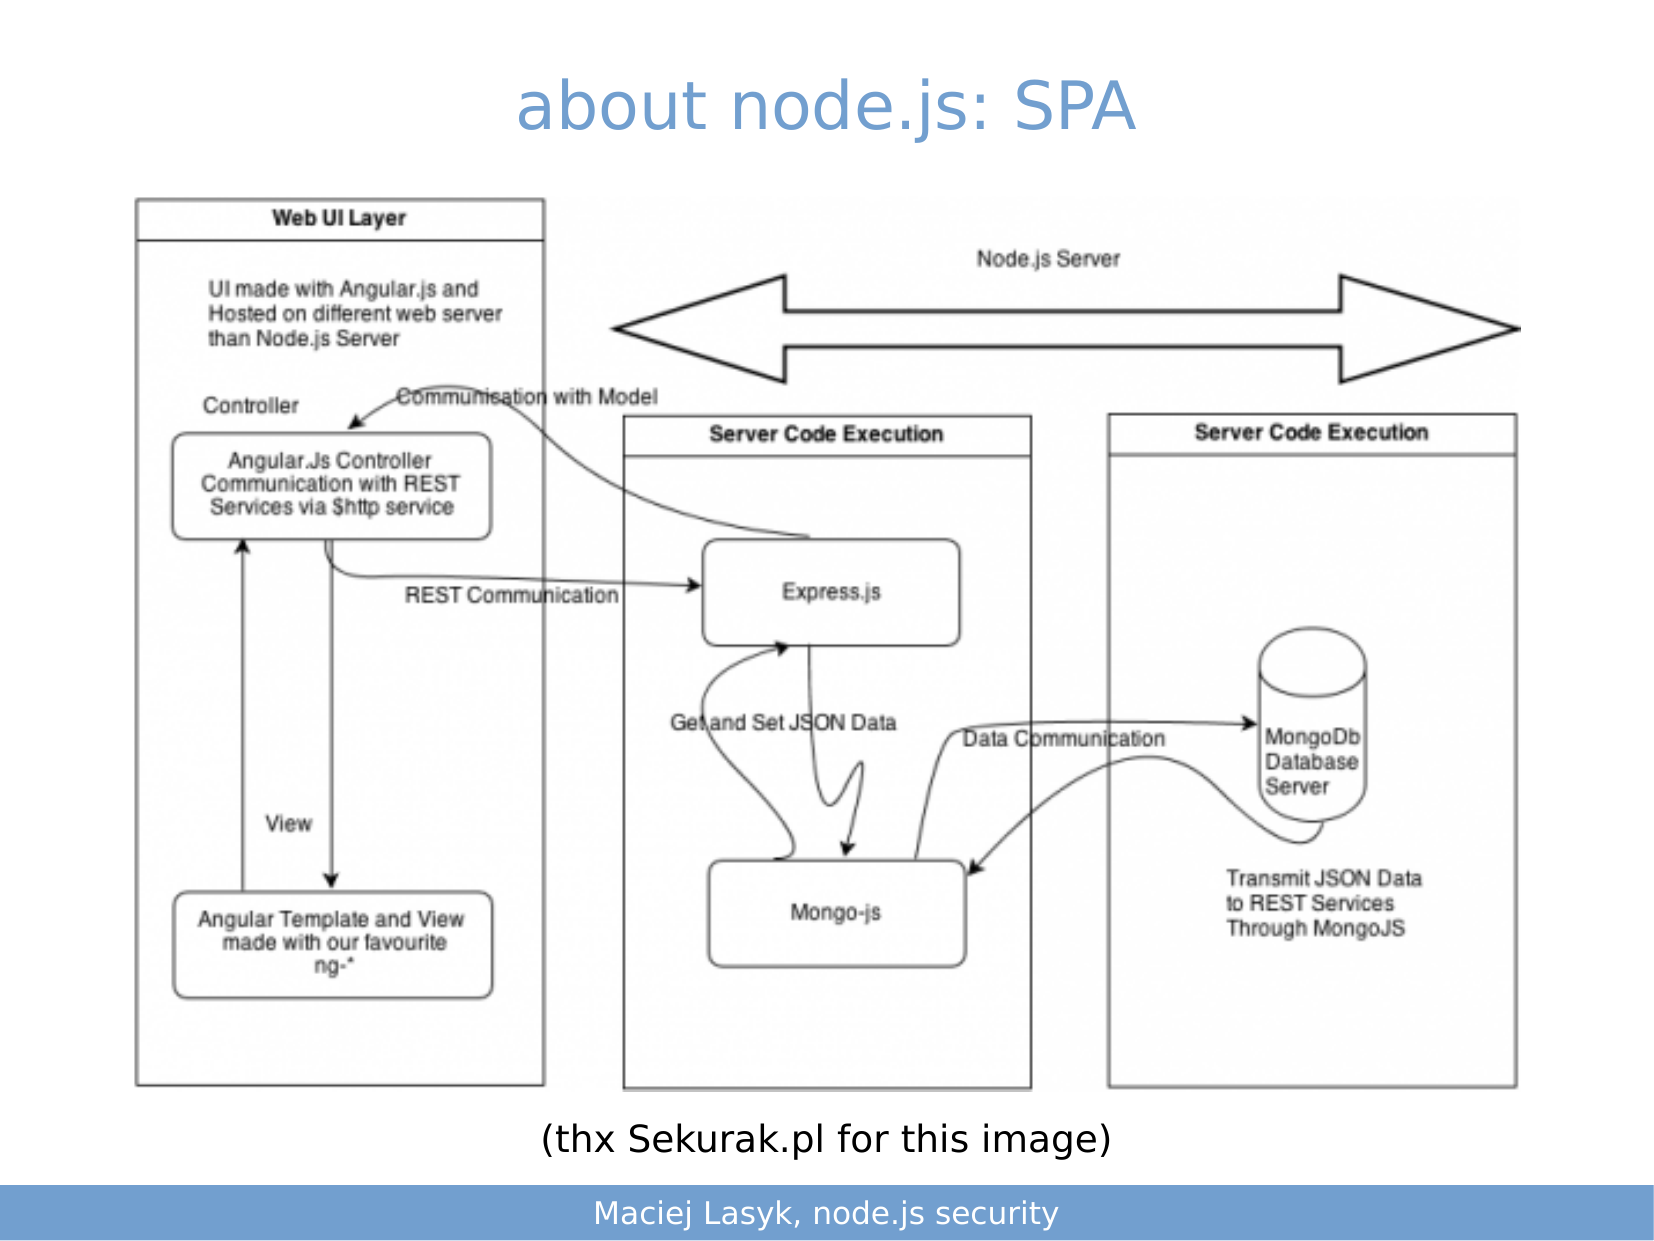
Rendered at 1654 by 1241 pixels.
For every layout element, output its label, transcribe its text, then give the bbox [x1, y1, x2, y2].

text_box (thx Sekurak.pl for this image) [525, 1110, 1129, 1169]
picture [133, 196, 1521, 1092]
text_box [0, 1185, 1654, 1241]
text_box Maciej Lasyk, node.js security [578, 1188, 1076, 1240]
text_box about node.js: SPA [500, 60, 1153, 153]
